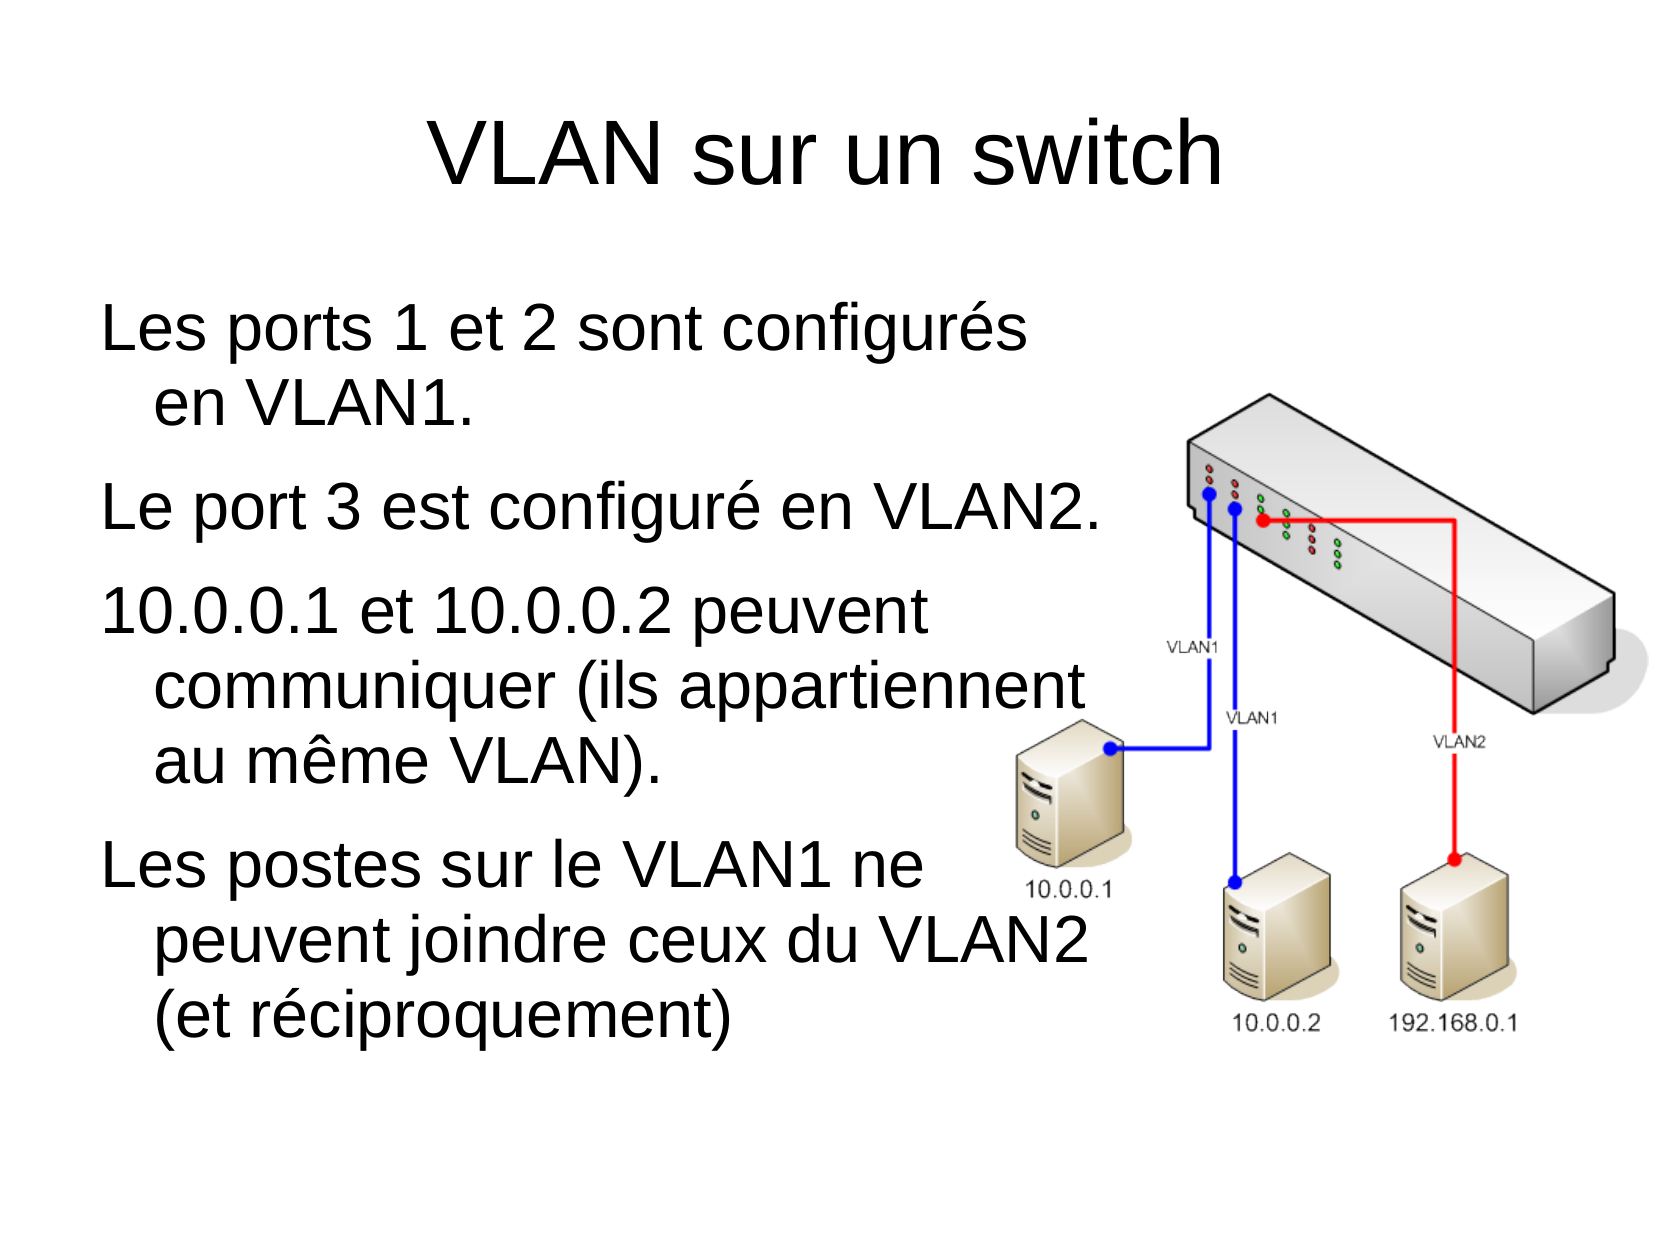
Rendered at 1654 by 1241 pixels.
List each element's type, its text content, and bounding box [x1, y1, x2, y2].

list Les ports 1 et 2 sont configurés en VLAN1. Le port 3 est configuré en VLAN2. 10.0.0.1 et 10.0.0.2 peuvent communiquer (ils appartiennent au même VLAN). Les postes sur le VLAN1 ne peuvent joindre ceux du VLAN2 (et réciproquement) [82, 290, 1123, 1235]
title VLAN sur un switch [82, 49, 1571, 257]
picture [1015, 392, 1649, 1040]
